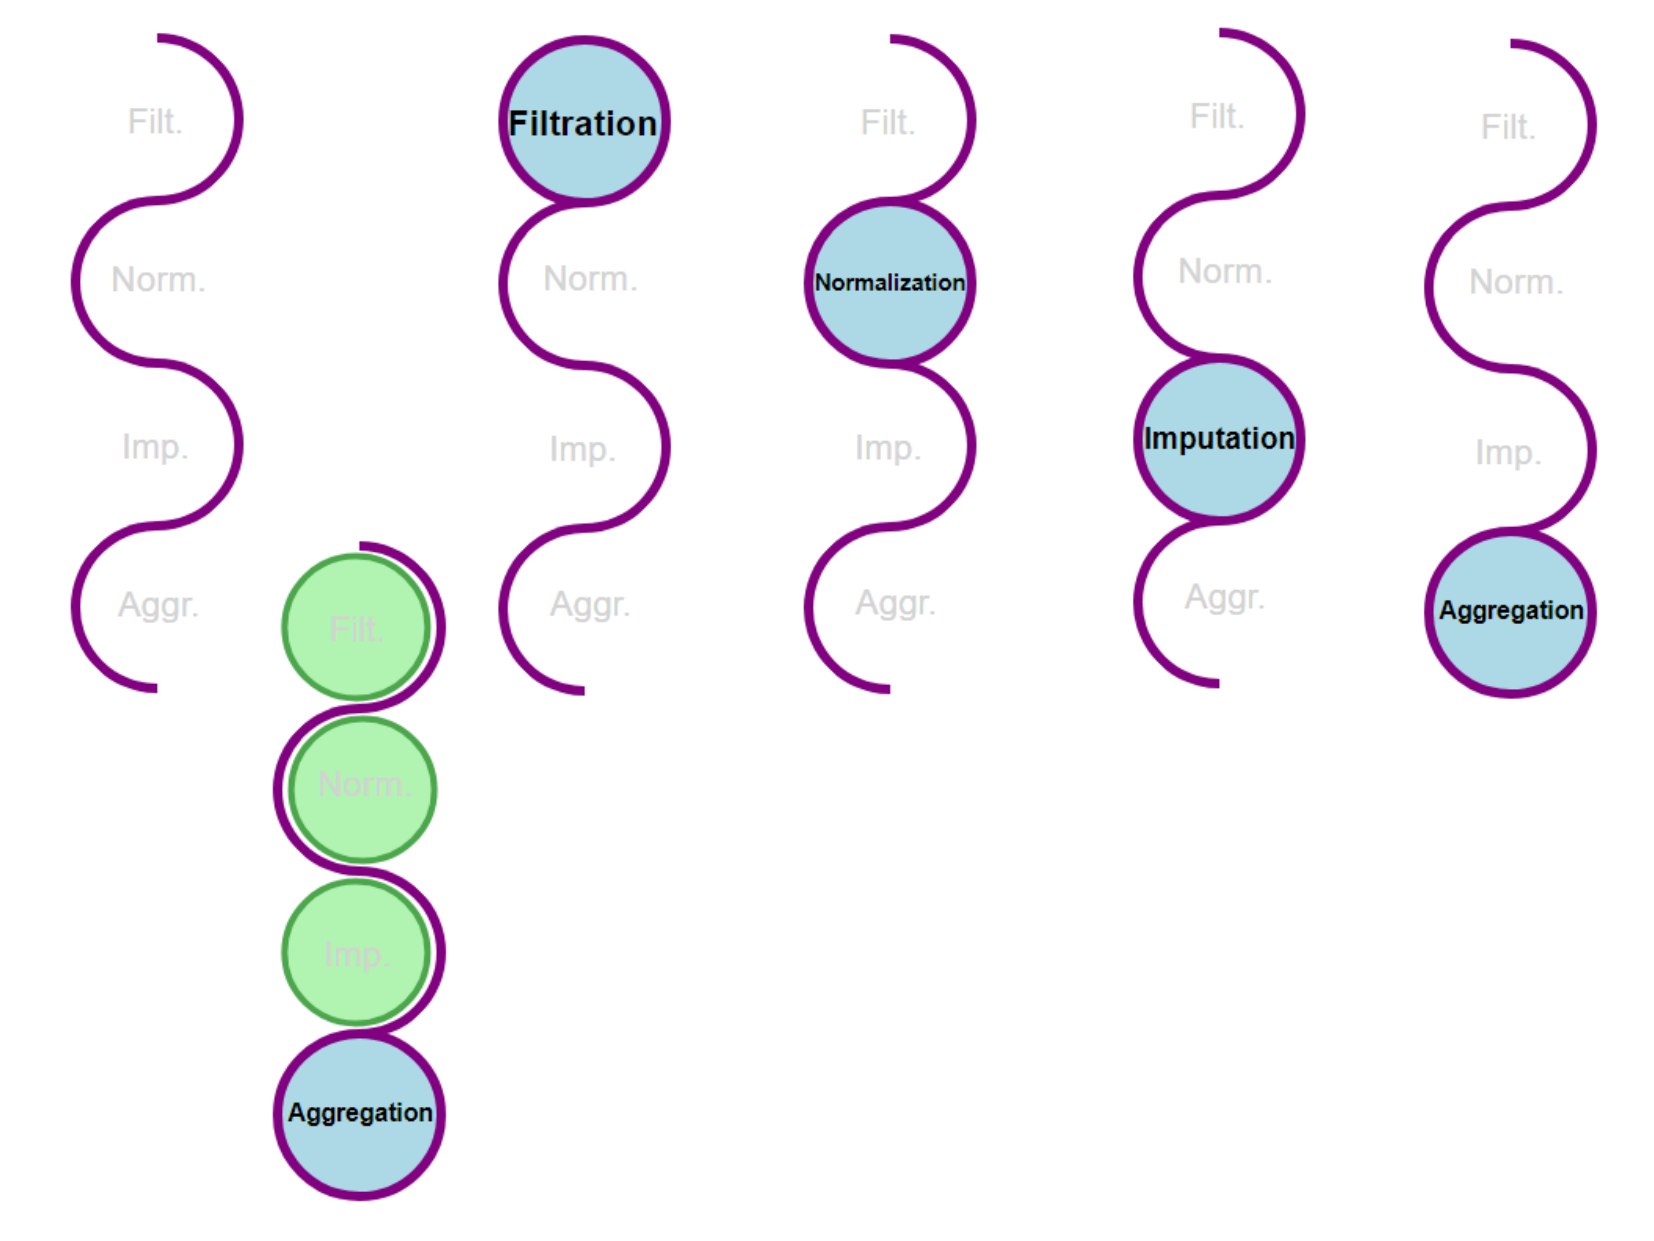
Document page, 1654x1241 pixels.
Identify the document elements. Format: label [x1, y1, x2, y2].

picture [35, 21, 462, 1217]
picture [779, 25, 1005, 710]
picture [1393, 25, 1646, 710]
picture [1110, 25, 1323, 698]
picture [472, 23, 690, 710]
